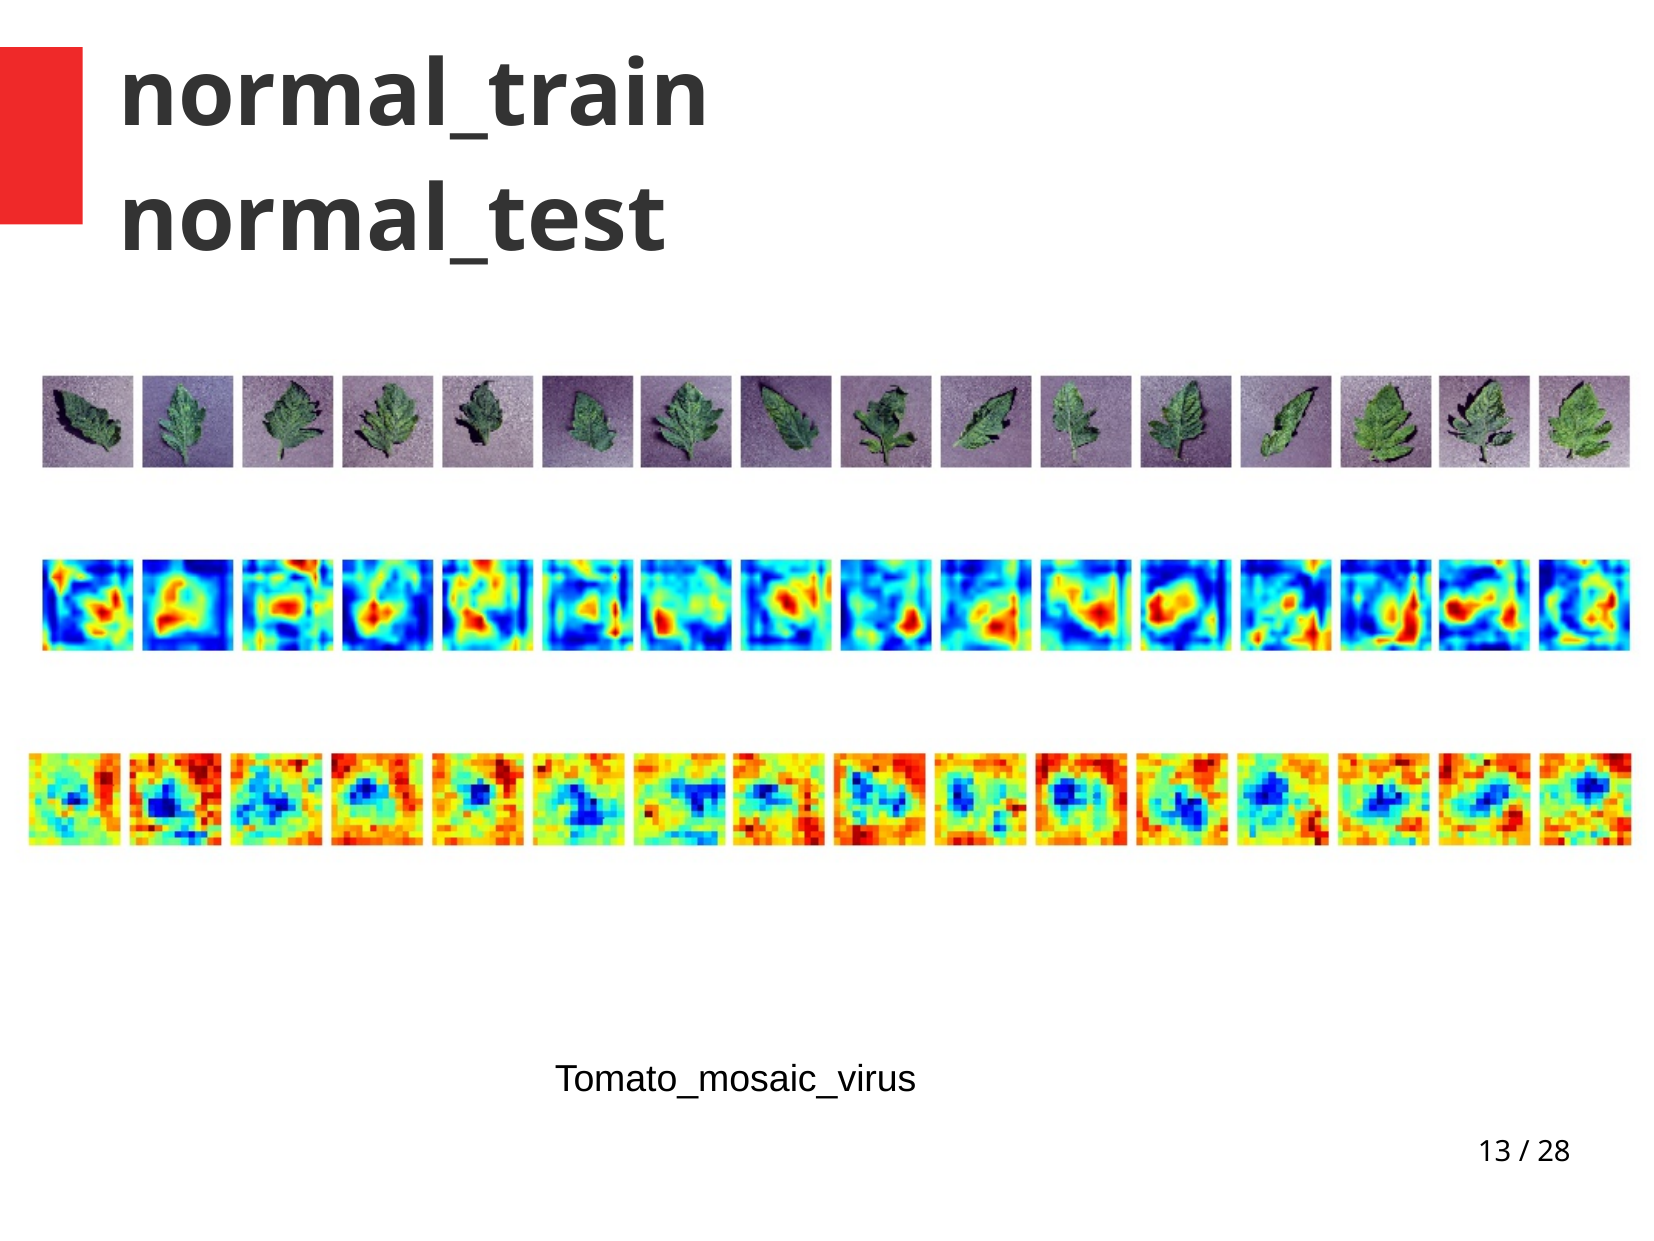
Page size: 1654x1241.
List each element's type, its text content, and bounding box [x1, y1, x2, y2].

picture [0, 543, 1647, 688]
text_box Tomato_mosaic_virus [540, 1050, 1023, 1107]
picture [0, 359, 1647, 505]
title normal_train normal_test [118, 45, 1571, 260]
picture [0, 738, 1647, 883]
